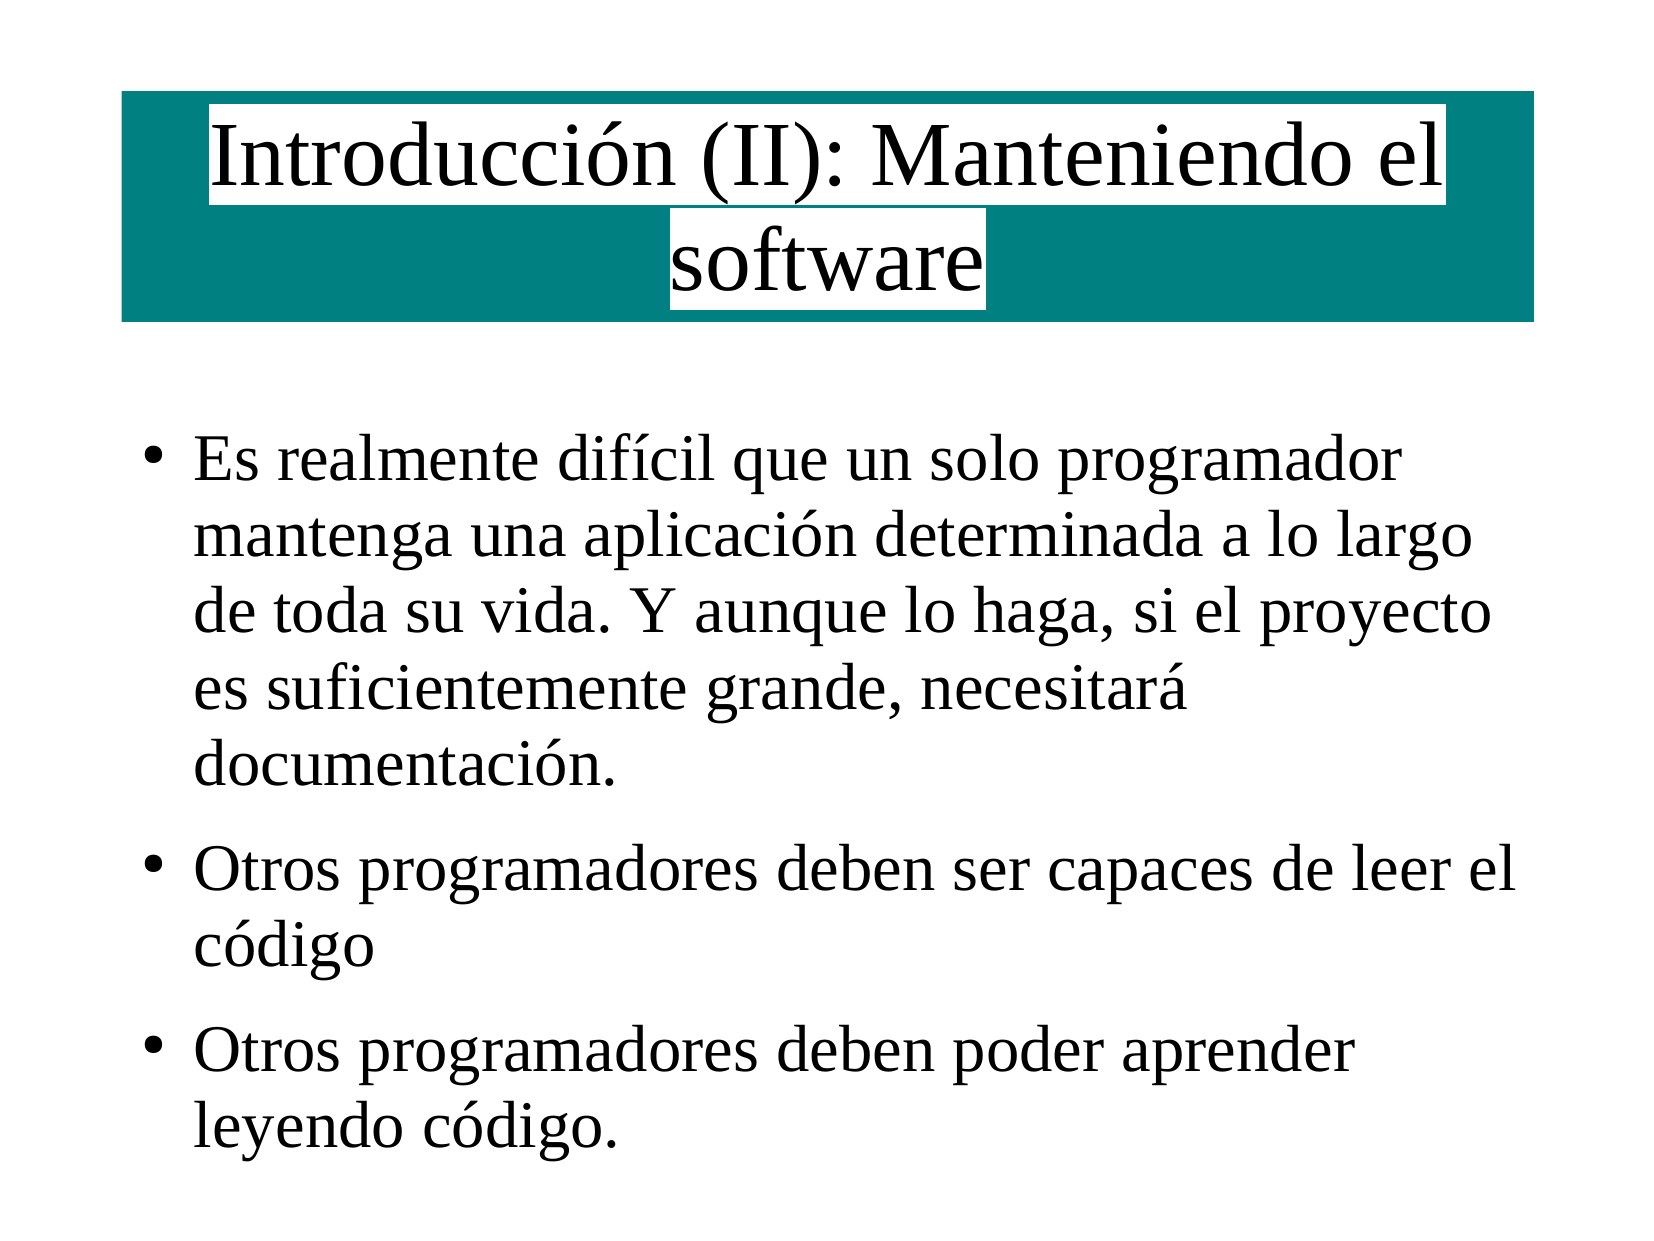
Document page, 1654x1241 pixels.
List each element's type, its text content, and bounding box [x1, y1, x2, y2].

title Introducción (II): Manteniendo el software [121, 91, 1534, 322]
list Es realmente difícil que un solo programador mantenga una aplicación determinada a lo largo de toda su vida. Y aunque lo haga, si el proyecto es suficientemente grande, necesitará documentación. Otros programadores deben ser capaces de leer el código Otros programadores deben poder aprender leyendo código. [124, 420, 1537, 1178]
